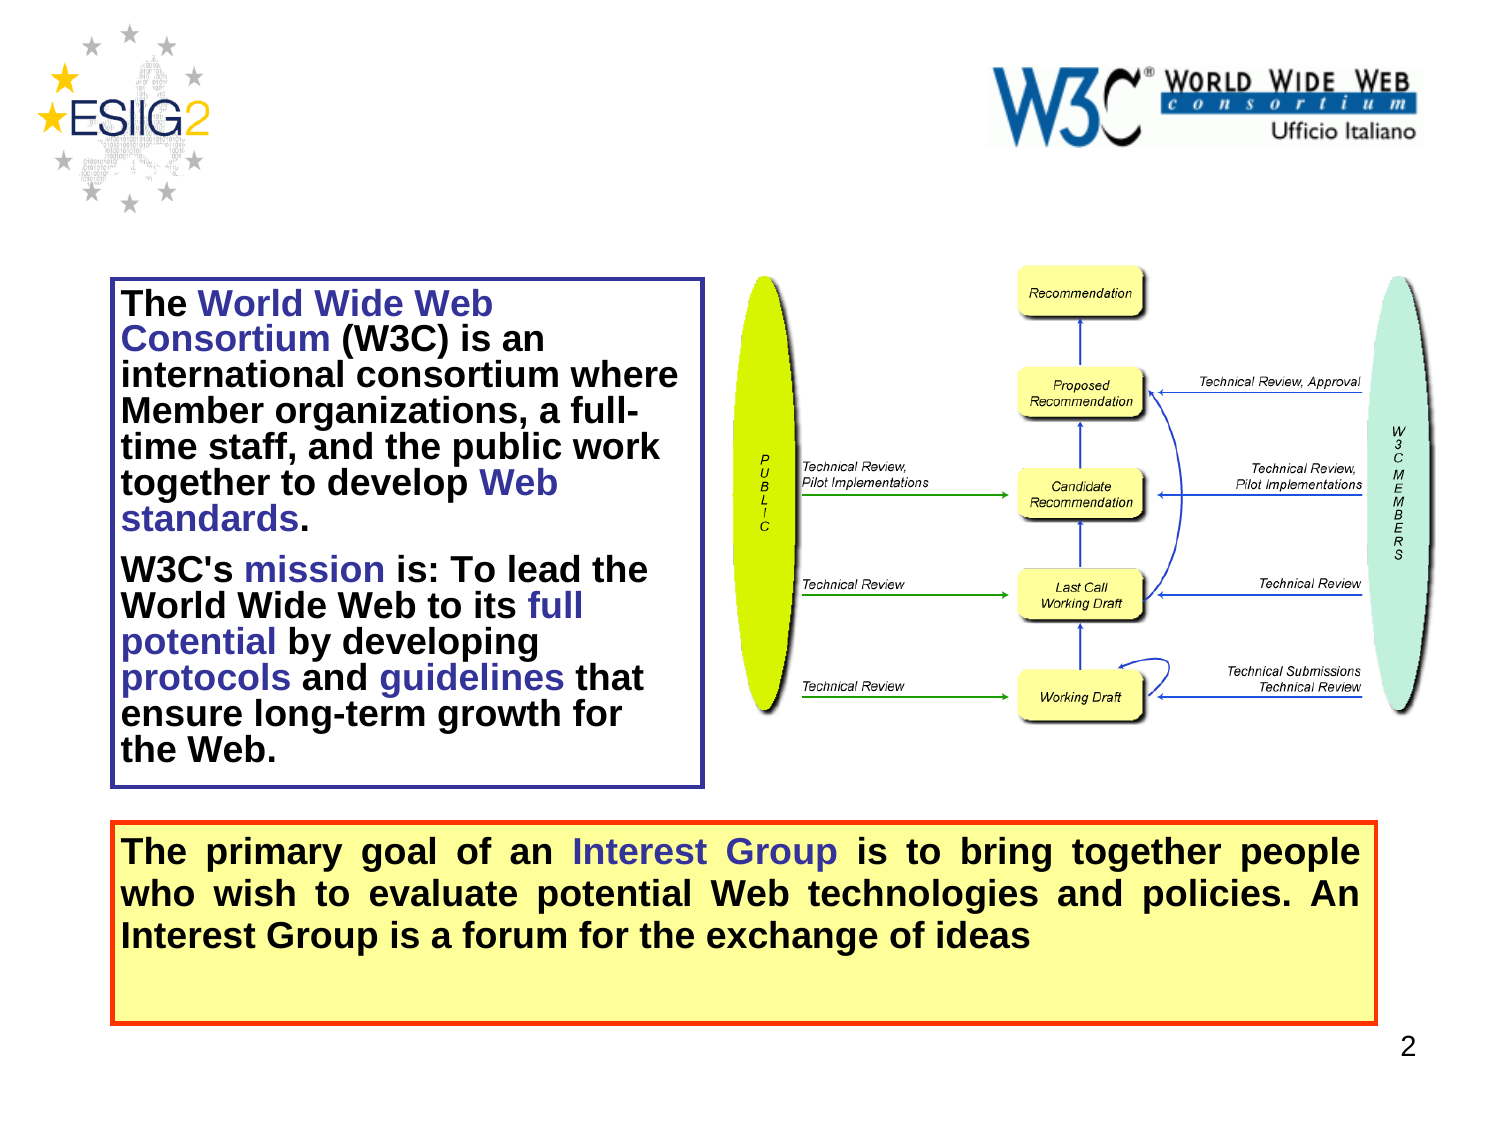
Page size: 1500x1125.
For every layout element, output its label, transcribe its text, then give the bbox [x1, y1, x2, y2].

picture [986, 66, 1424, 148]
text_box <numero> [1382, 1019, 1435, 1070]
list The primary goal of an Interest Group is to bring together people who wish to evaluate potential Web technologies and policies. An Interest Group is a forum for the exchange of ideas [112, 822, 1377, 1024]
picture [726, 231, 1436, 753]
text_box The World Wide Web Consortium (W3C) is an international consortium where Member organizations, a full-time staff, and the public work together to develop Web standards. W3C's mission is: To lead the World Wide Web to its full potential by developing protocols and guidelines that ensure long-term growth for the Web. [112, 278, 703, 787]
picture [35, 23, 211, 214]
